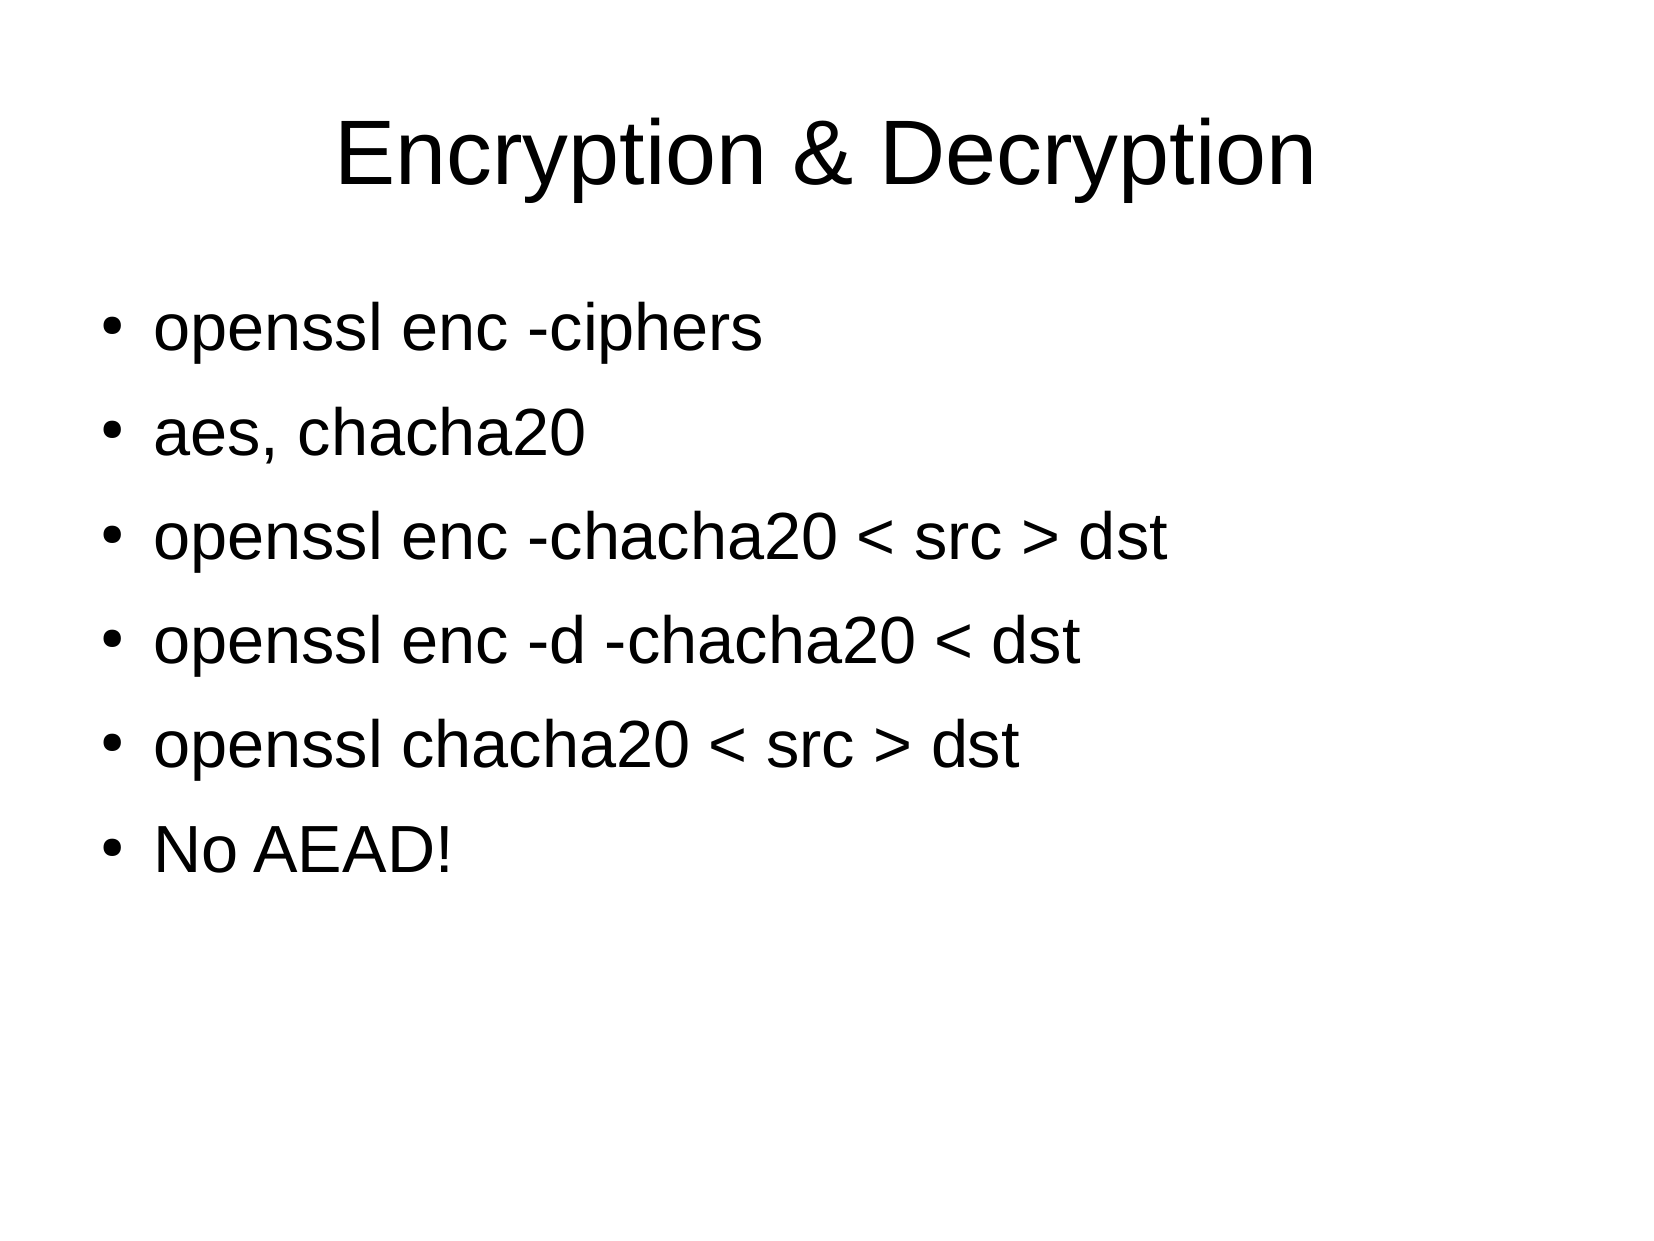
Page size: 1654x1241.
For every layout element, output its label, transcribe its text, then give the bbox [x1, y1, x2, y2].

title Encryption & Decryption [82, 49, 1571, 257]
list openssl enc -ciphers aes, chacha20 openssl enc -chacha20 < src > dst openssl enc -d -chacha20 < dst openssl chacha20 < src > dst No AEAD! [82, 290, 1571, 1010]
